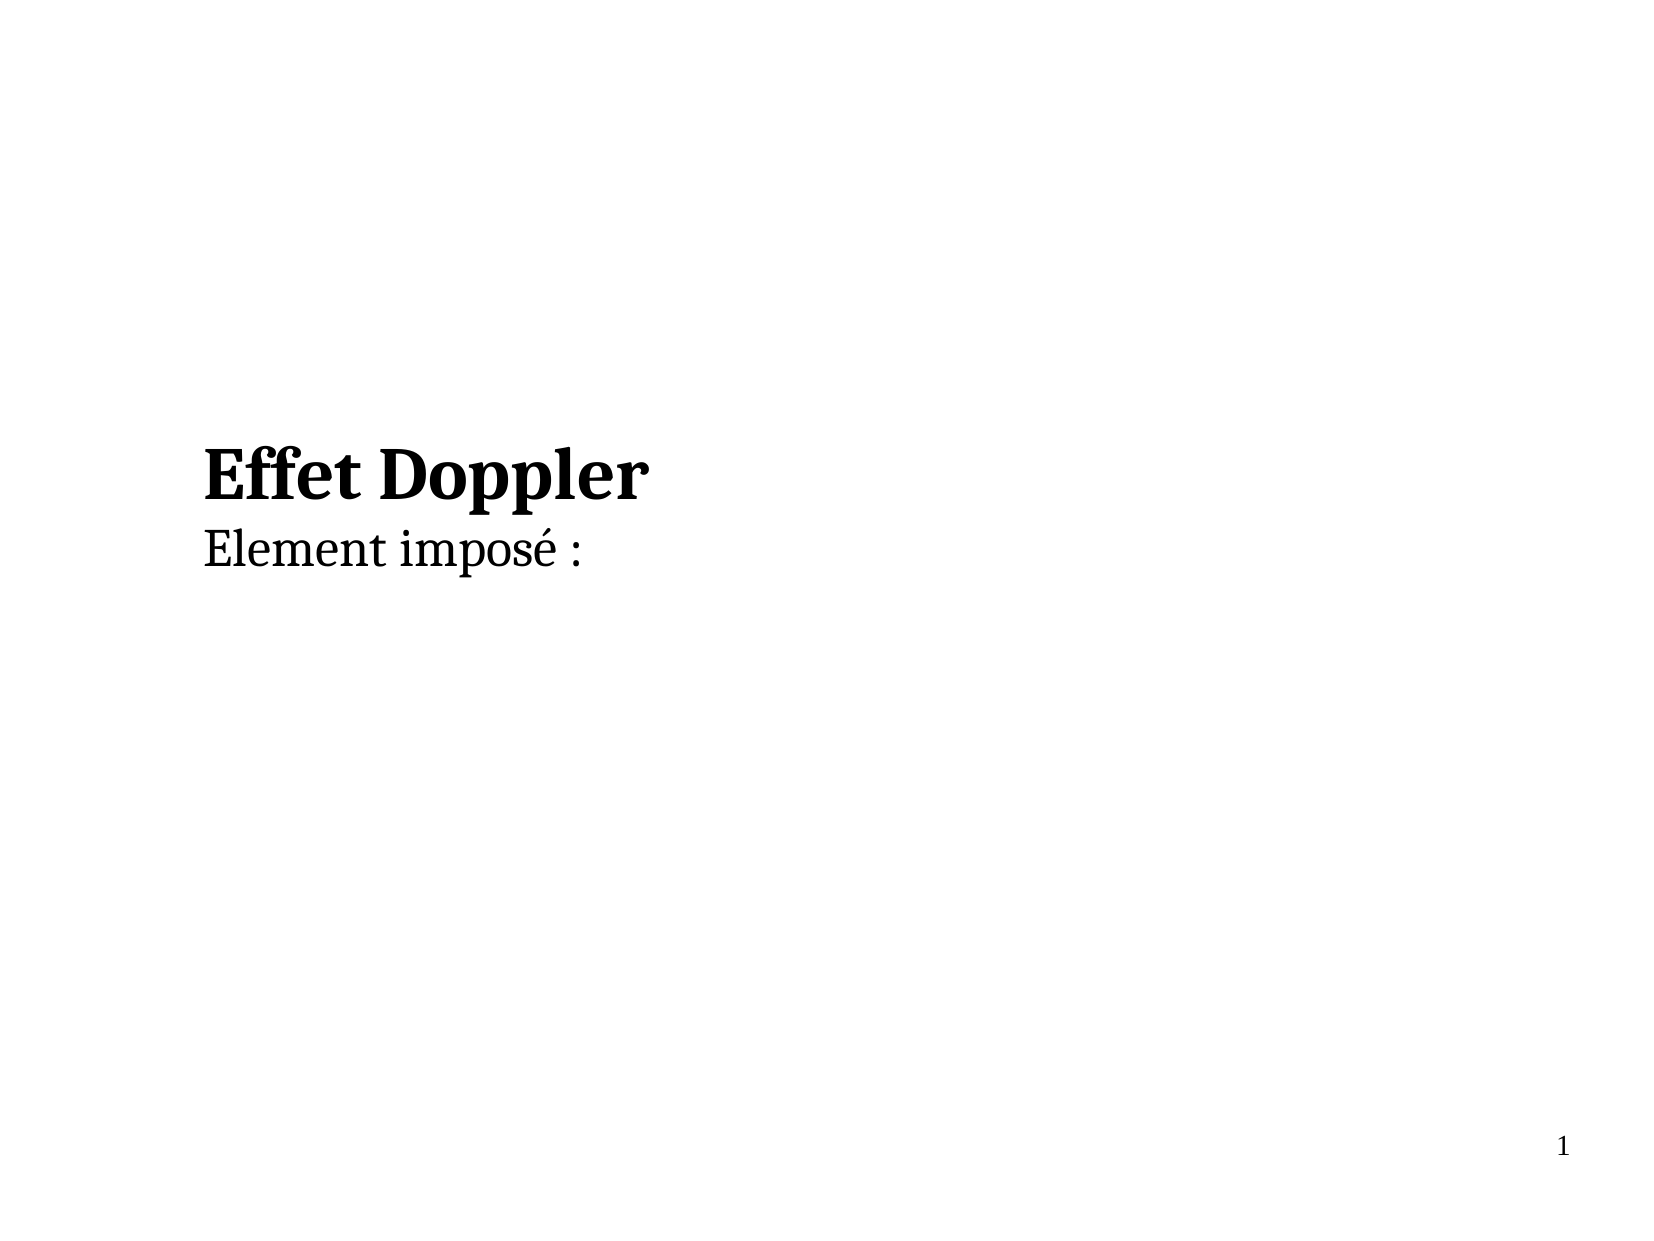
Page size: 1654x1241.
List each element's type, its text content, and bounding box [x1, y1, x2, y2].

text_box Effet Doppler Element imposé : [188, 424, 851, 591]
